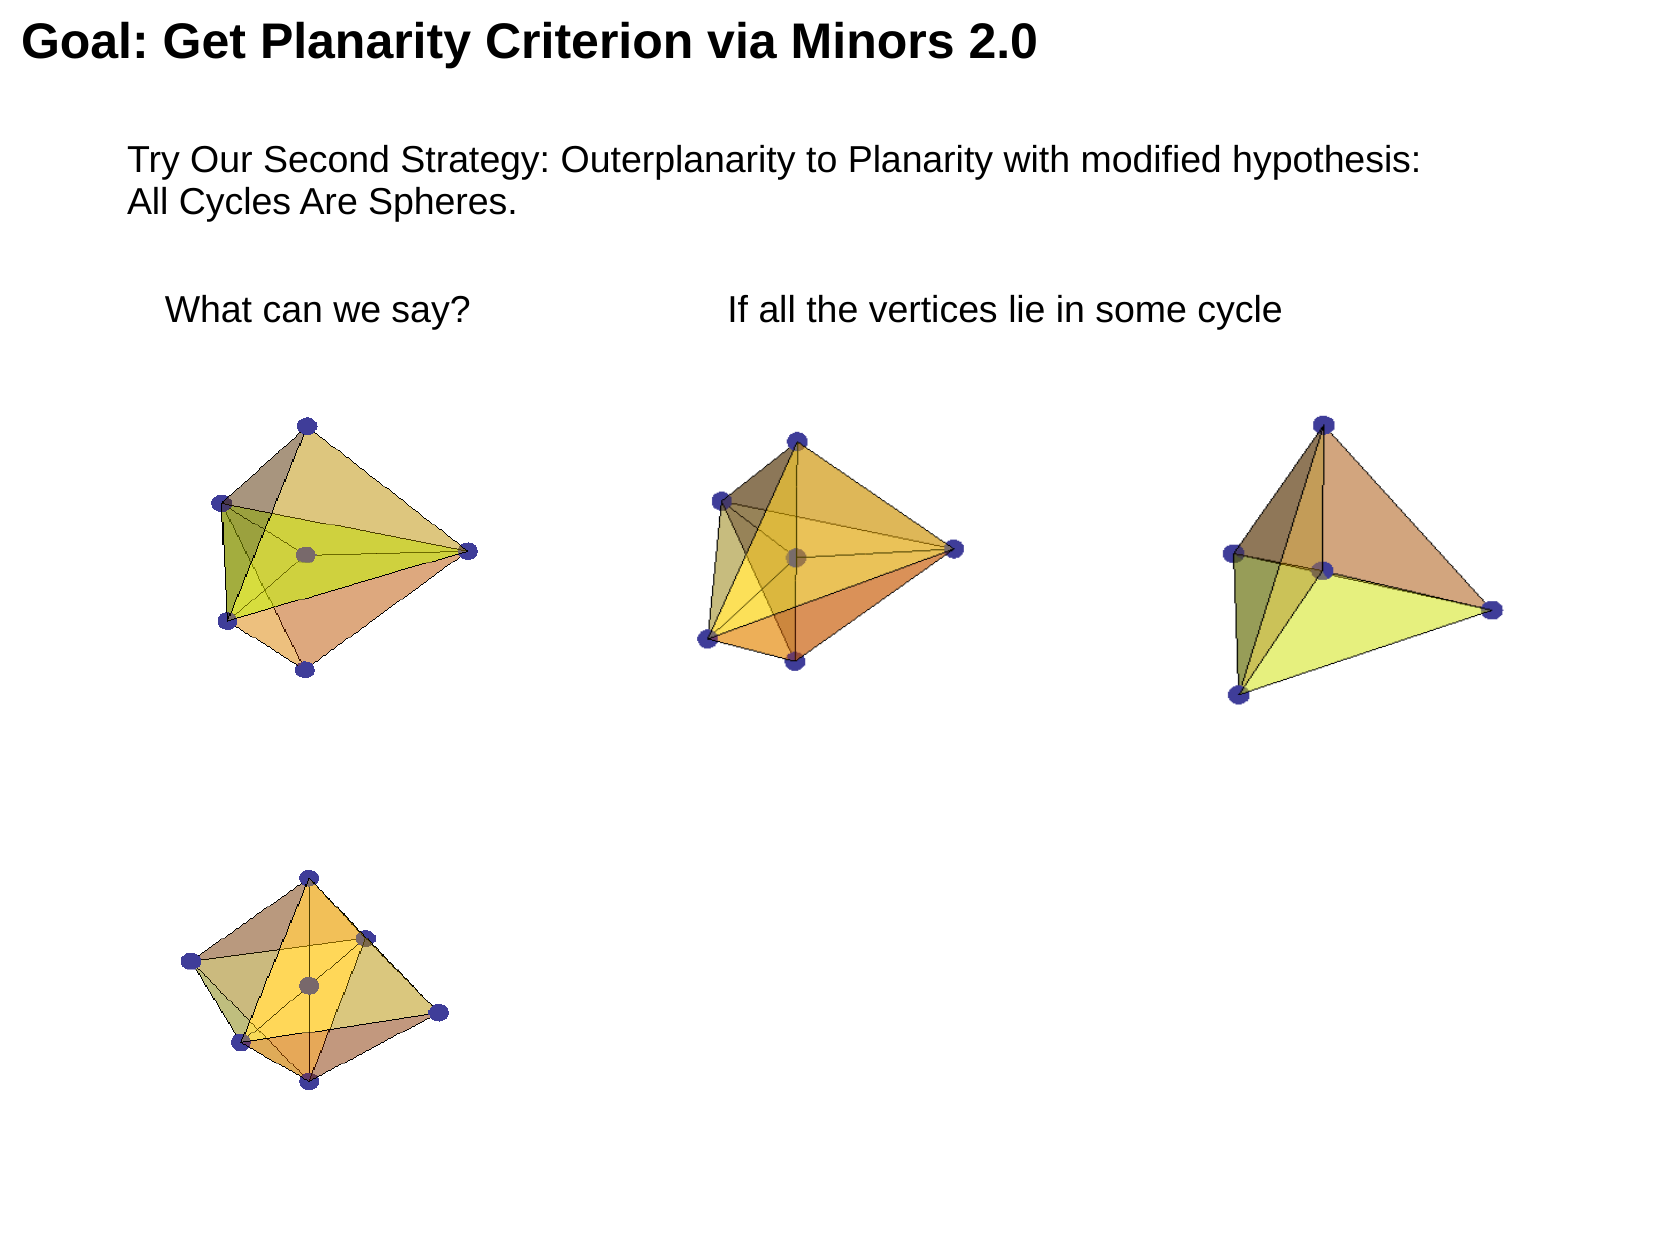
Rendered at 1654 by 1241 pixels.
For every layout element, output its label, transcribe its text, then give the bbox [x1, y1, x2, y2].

picture [558, 386, 972, 800]
picture [92, 813, 506, 1189]
text_box Try Our Second Strategy: Outerplanarity to Planarity with modified hypothesis: All Cycles Are Spheres. [112, 130, 1435, 263]
text_box If all the vertices lie in some cycle [712, 280, 1308, 338]
text_box What can we say? [150, 280, 485, 338]
picture [75, 374, 488, 788]
text_box Goal: Get Planarity Criterion via Minors 2.0 [6, 6, 1654, 79]
picture [1069, 369, 1520, 745]
